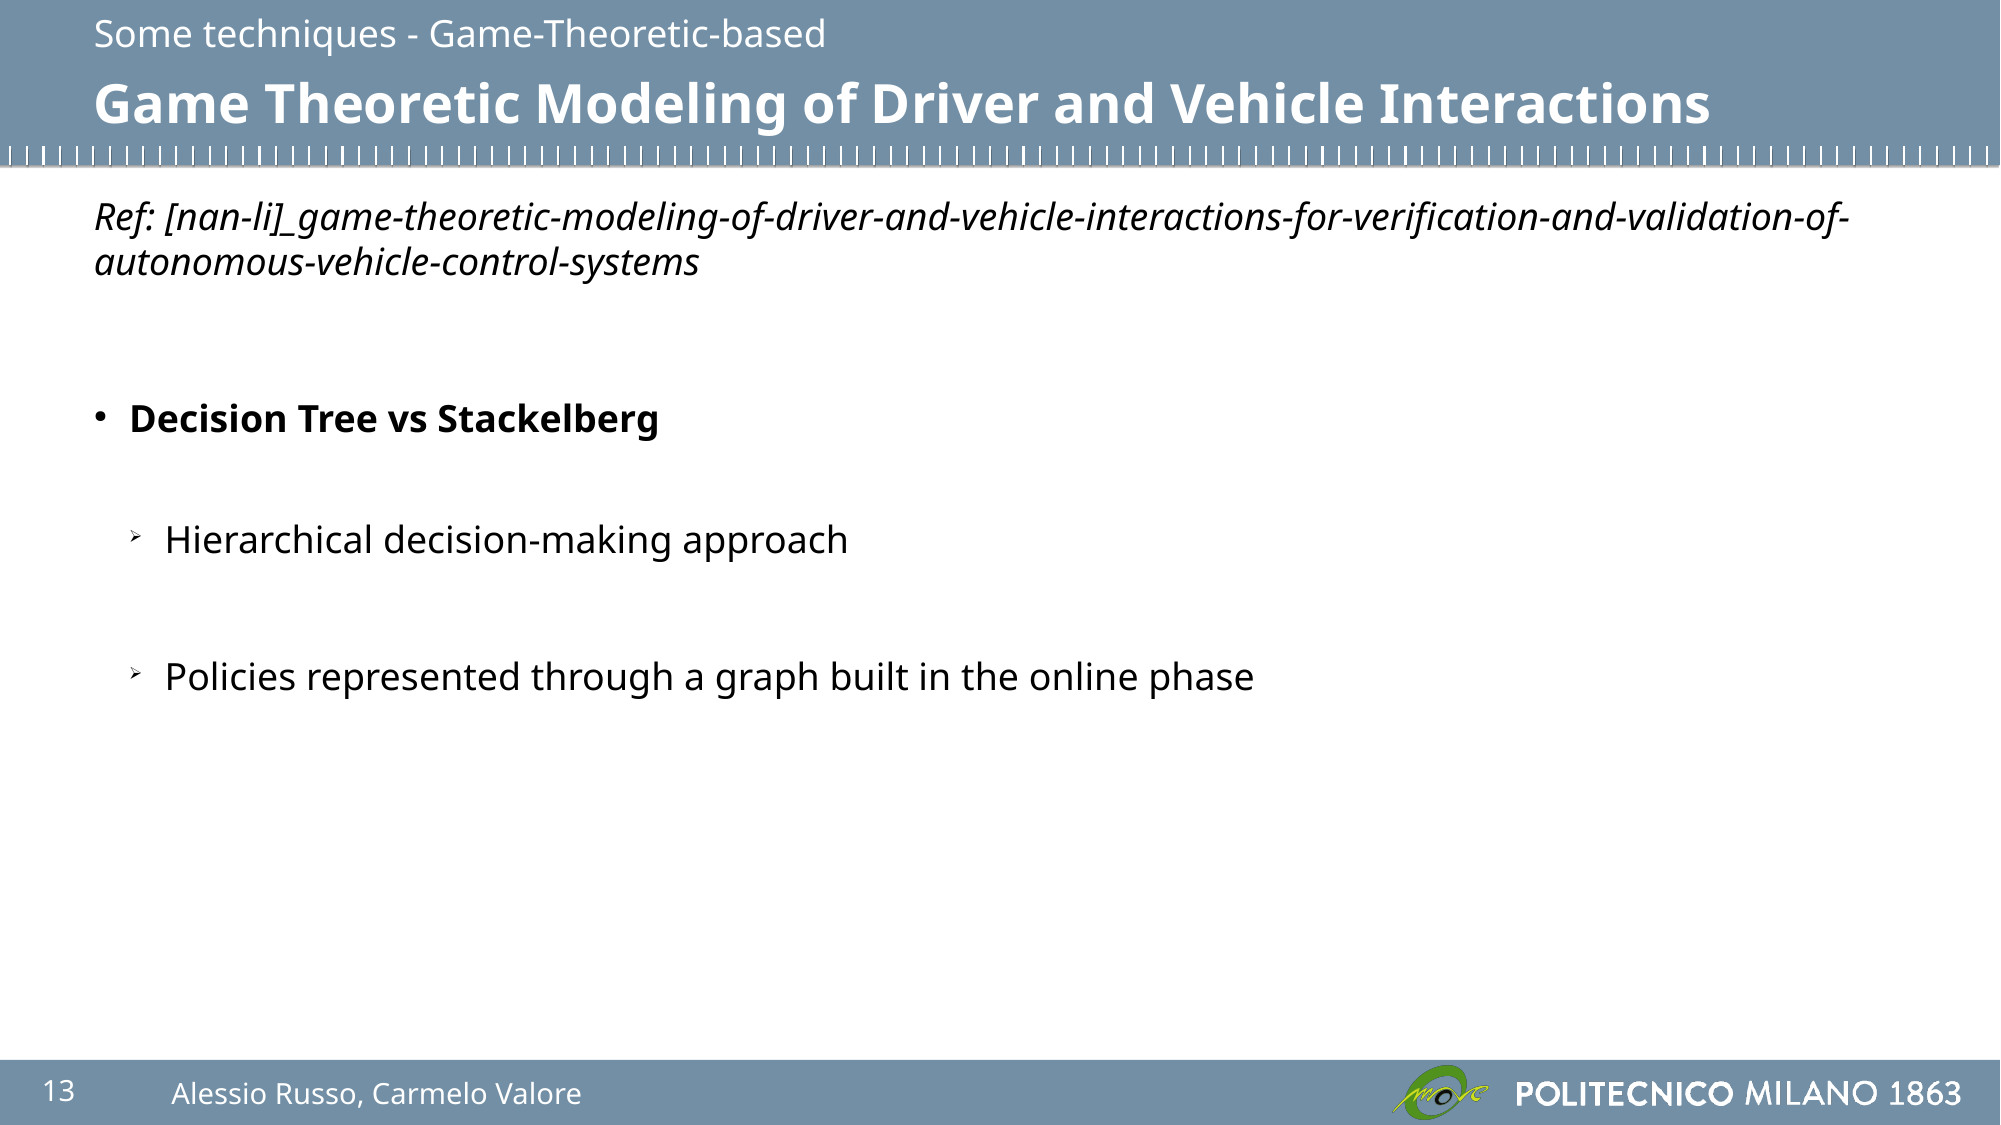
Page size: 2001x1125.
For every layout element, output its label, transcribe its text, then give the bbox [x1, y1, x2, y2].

picture [1510, 1068, 1967, 1117]
list Ref: [nan-li]_game-theoretic-modeling-of-driver-and-vehicle-interactions-for-verification-and-validation-of-autonomous-vehicle-control-systems Decision Tree vs Stackelberg Hierarchical decision-making approach Policies represented through a graph built in the online phase [78, 185, 1922, 1042]
footer Alessio Russo, Carmelo Valore [156, 1062, 1007, 1123]
list Some techniques - Game-Theoretic-based [78, 8, 1922, 56]
picture [1392, 1065, 1489, 1120]
slide_number <numero> [7, 1062, 110, 1123]
title Game Theoretic Modeling of Driver and Vehicle Interactions [78, 63, 1949, 141]
